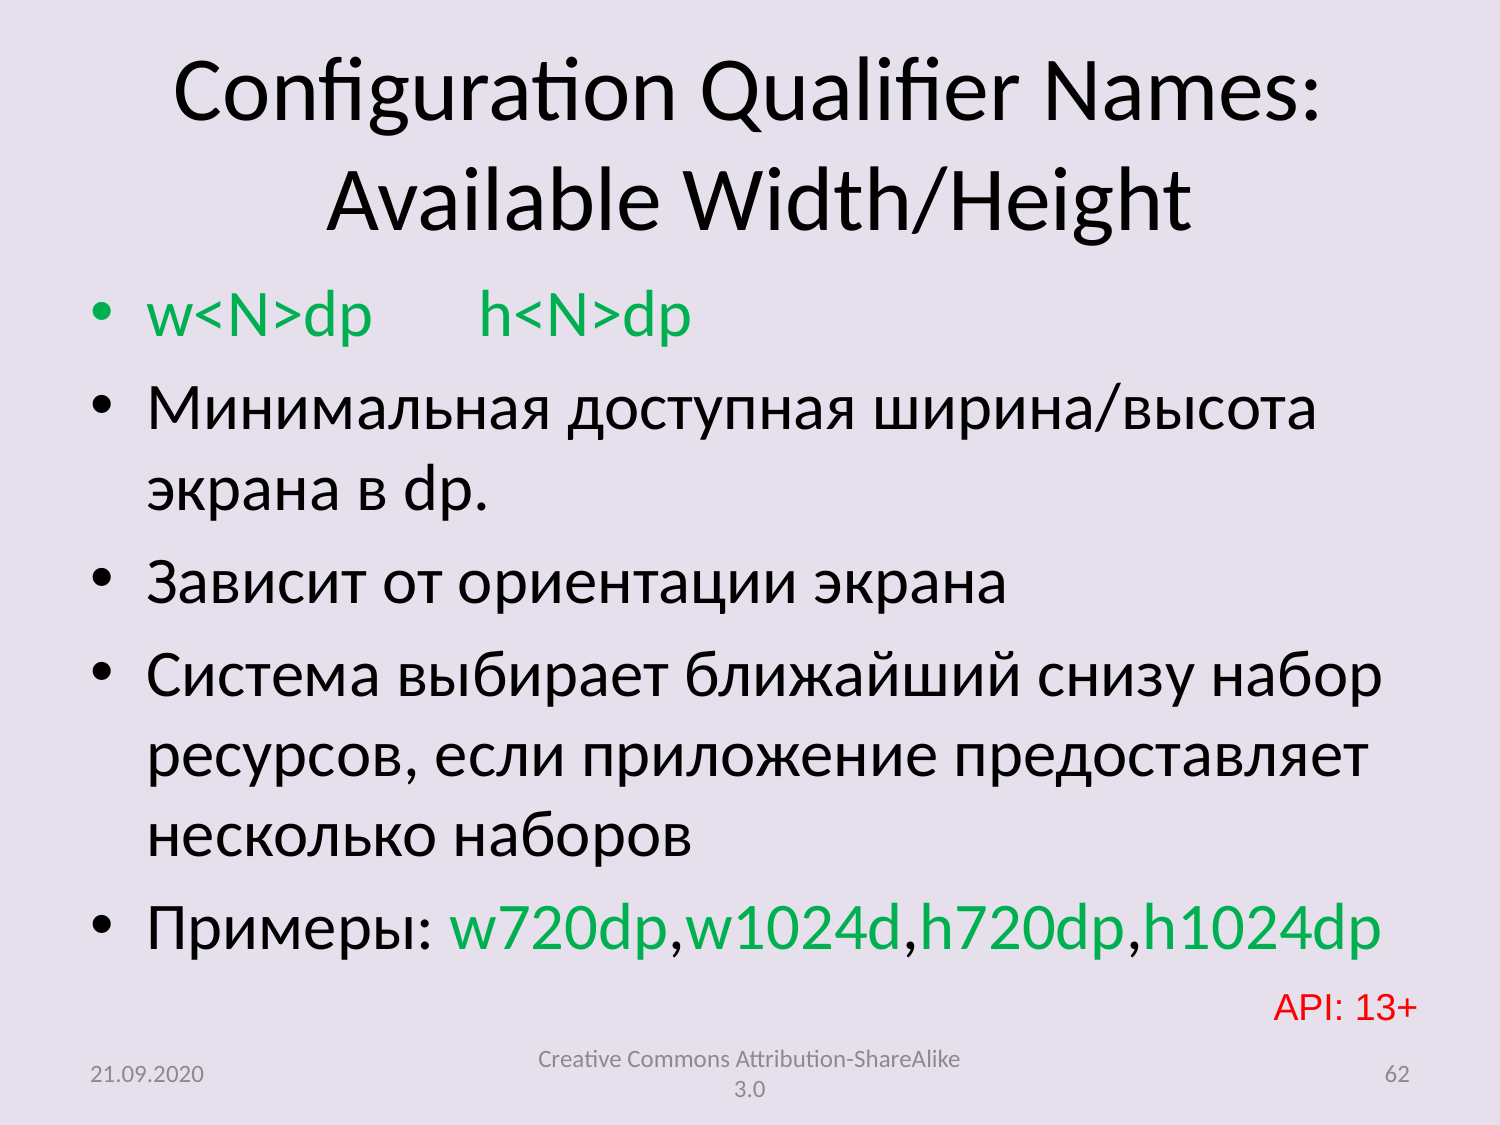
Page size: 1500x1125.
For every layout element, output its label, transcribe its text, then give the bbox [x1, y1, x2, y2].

list w<N>dp h<N>dp Минимальная доступная ширина/высота экрана в dp. Зависит от ориентации экрана Система выбирает ближайший снизу набор ресурсов, если приложение предоставляет несколько наборов Примеры: w720dp,w1024d,h720dp,h1024dp [75, 262, 1425, 1005]
text_box API: 13+ [1258, 976, 1434, 1036]
title Configuration Qualifier Names: Available Width/Height [75, 45, 1425, 233]
